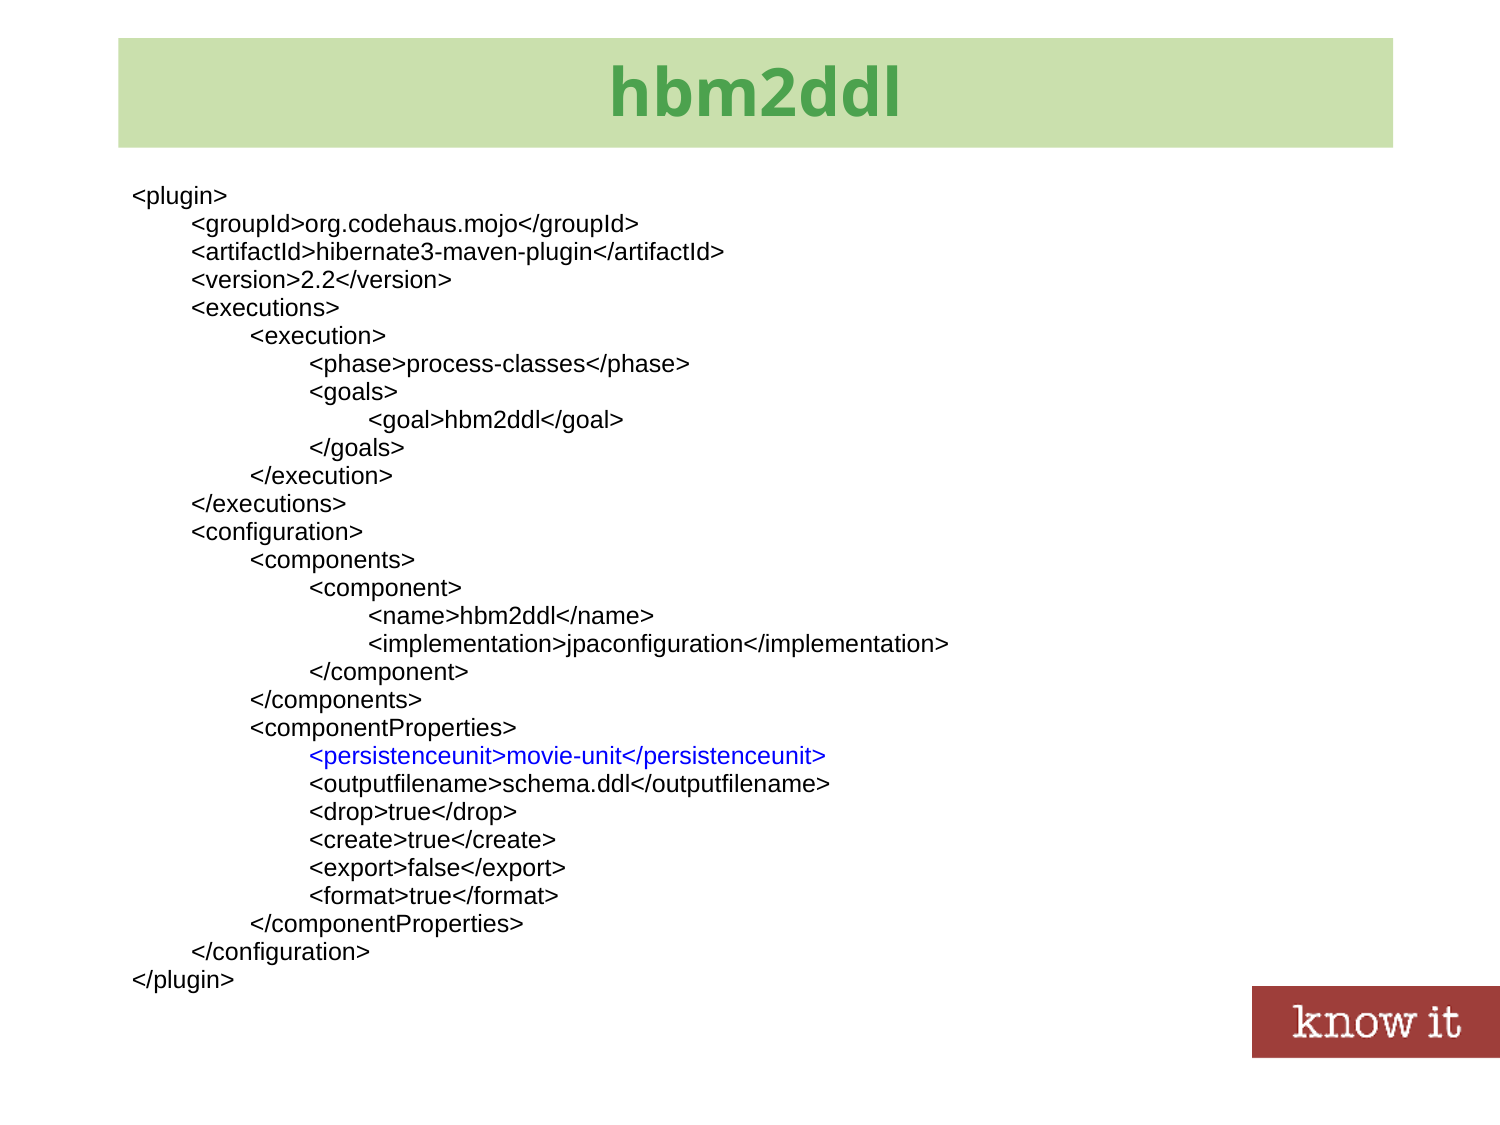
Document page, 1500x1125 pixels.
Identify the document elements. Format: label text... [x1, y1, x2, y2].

picture [1252, 986, 1500, 1058]
text_box <plugin> <groupId>org.codehaus.mojo</groupId> <artifactId>hibernate3-maven-plugin</artifactId> <version>2.2</version> <executions> <execution> <phase>process-classes</phase> <goals> <goal>hbm2ddl</goal> </goals> </execution> </executions> <configuration> <components> <component> <name>hbm2ddl</name> <implementation>jpaconfiguration</implementation> </component> </components> <componentProperties> <persistenceunit>movie-unit</persistenceunit> <outputfilename>schema.ddl</outputfilename> <drop>true</drop> <create>true</create> <export>false</export> <format>true</format> </componentProperties> </configuration> </plugin> [117, 174, 1129, 1022]
text_box hbm2ddl [118, 38, 1394, 148]
